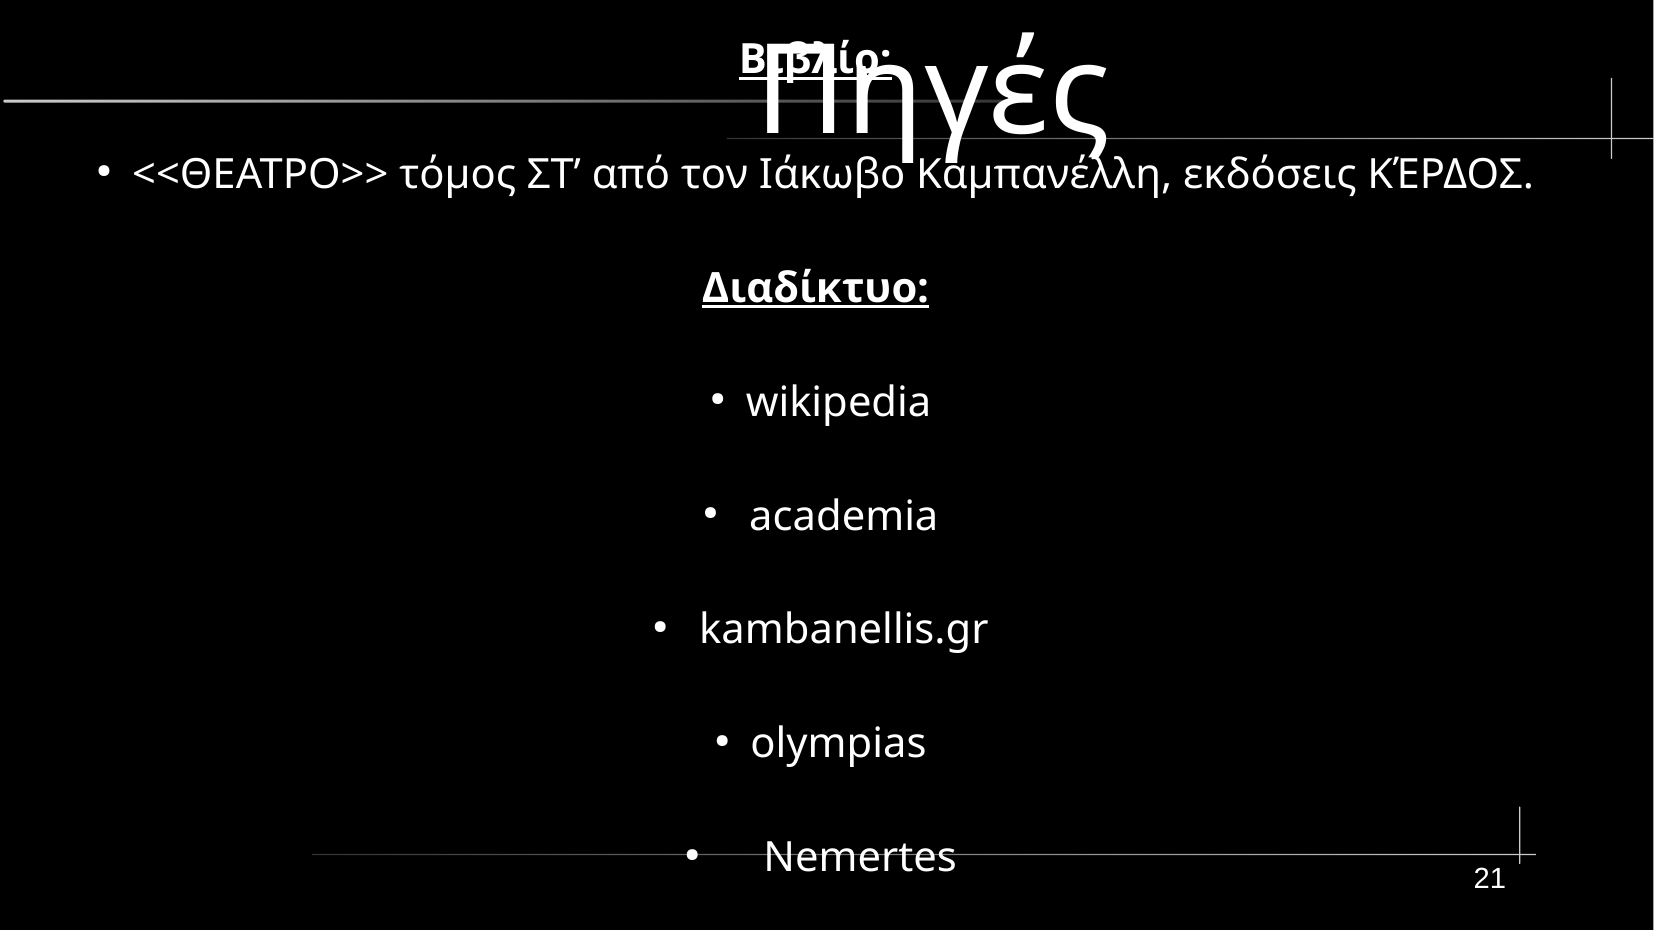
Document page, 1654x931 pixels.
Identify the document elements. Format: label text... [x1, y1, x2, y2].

subtitle Βιβλίο: <<ΘΕΑΤΡΟ>> τόμος ΣΤ’ από τον Ιάκωβο Καμπανέλλη, εκδόσεις ΚΈΡΔΟΣ. Διαδίκτυο: wikipedia academia kambanellis.gr olympias Nemertes theatre.uoa.gr [76, 125, 1565, 869]
title Πηγές [118, 22, 1654, 148]
